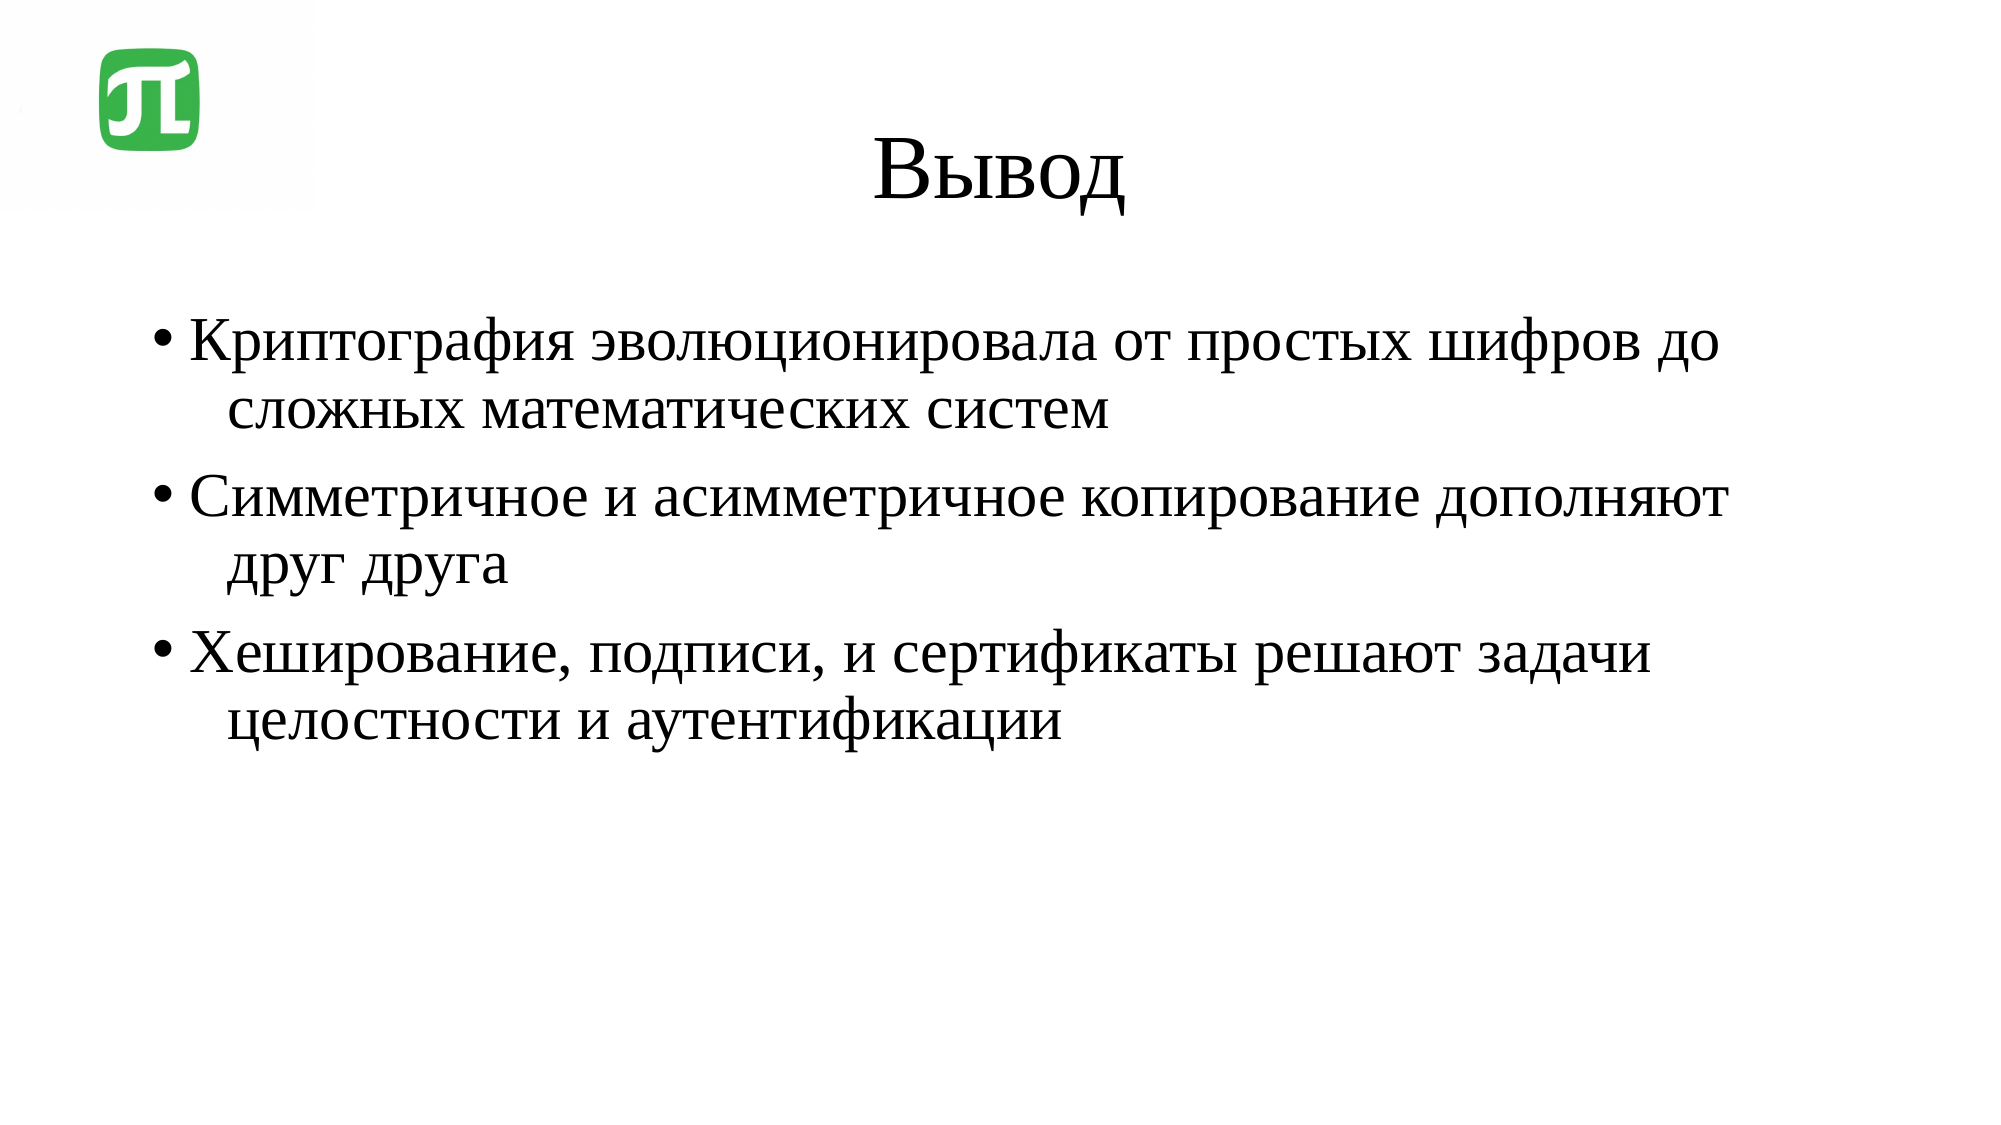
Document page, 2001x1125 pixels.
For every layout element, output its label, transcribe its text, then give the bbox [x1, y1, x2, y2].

picture [0, 0, 315, 211]
list Криптография эволюционировала от простых шифров до сложных математических систем Симметричное и асимметричное копирование дополняют друг друга Хеширование, подписи, и сертификаты решают задачи целостности и аутентификации [137, 299, 1863, 1014]
title Вывод [137, 59, 1863, 278]
